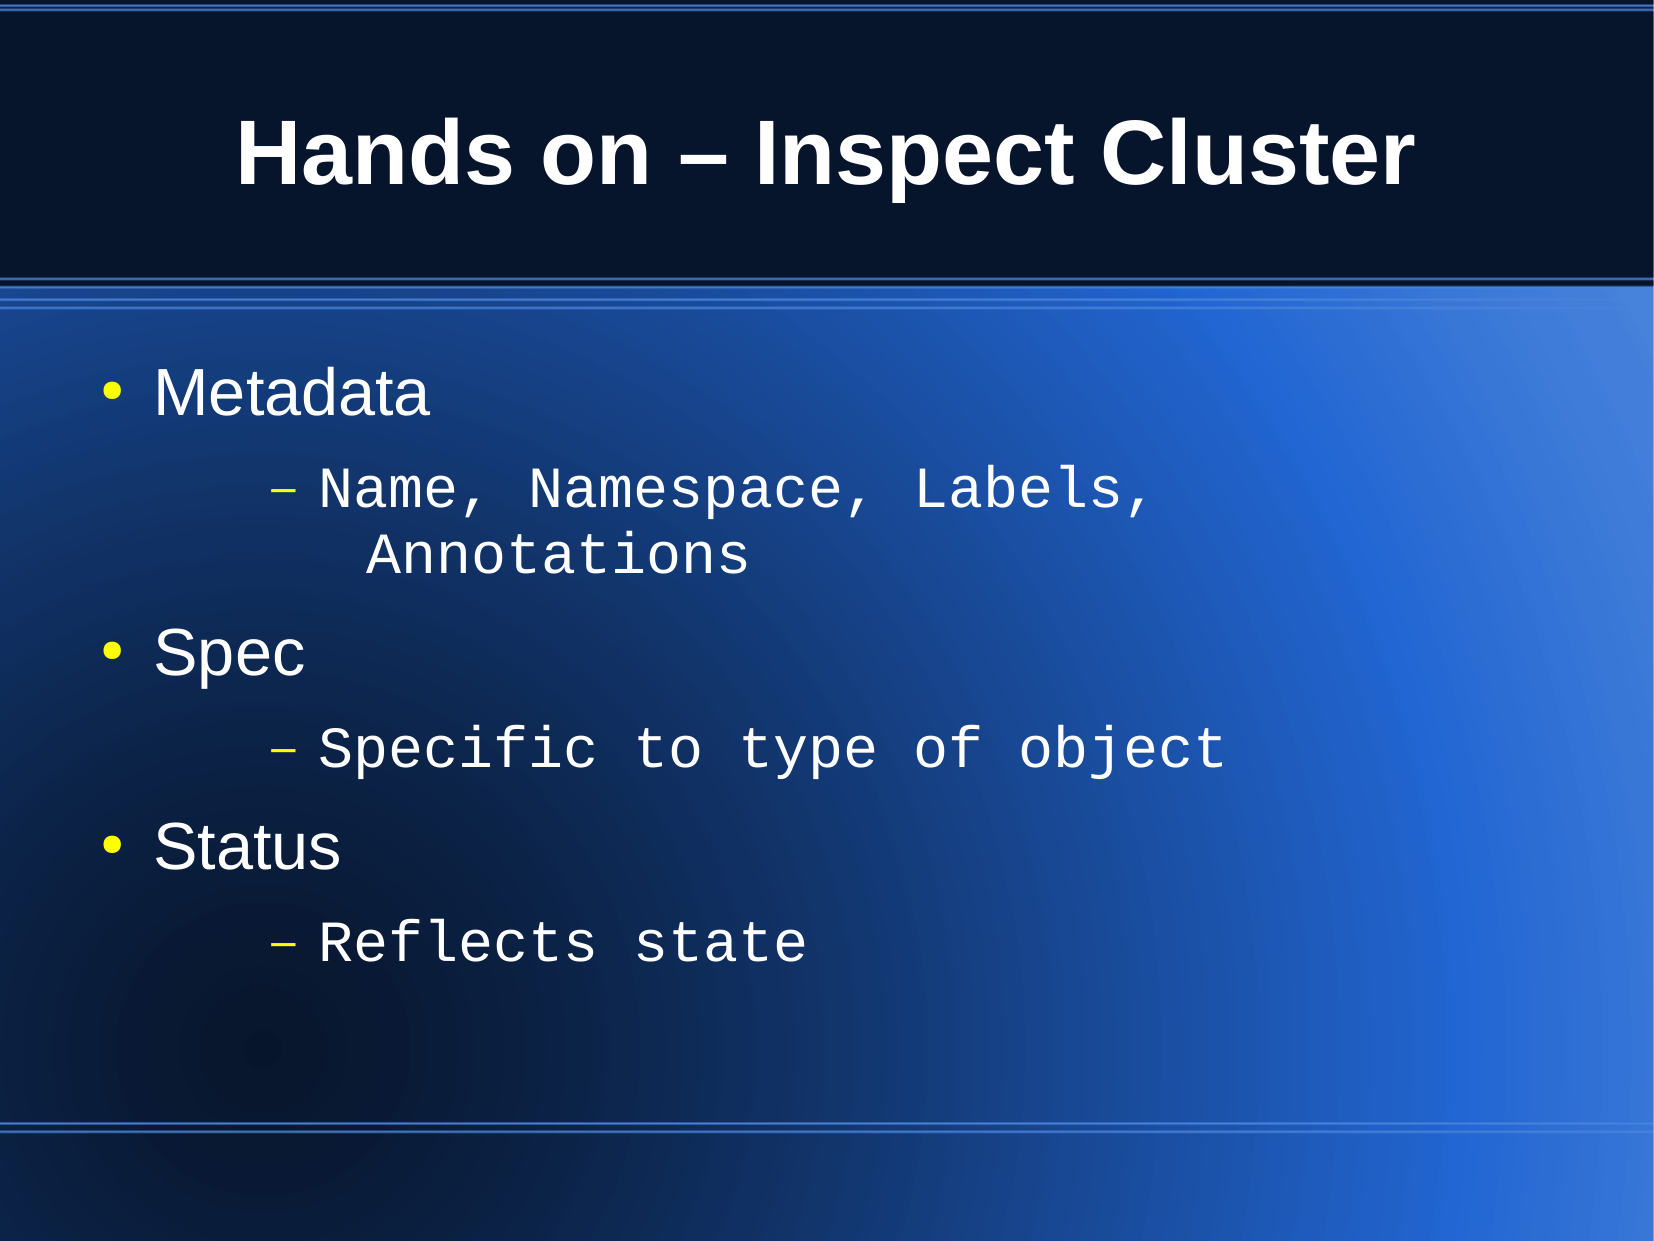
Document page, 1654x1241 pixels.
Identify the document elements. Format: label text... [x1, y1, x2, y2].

title Hands on – Inspect Cluster [82, 49, 1571, 257]
picture [0, 0, 1654, 1241]
list Metadata Name, Namespace, Labels, Annotations Spec Specific to type of object Status Reflects state [82, 355, 1571, 1058]
